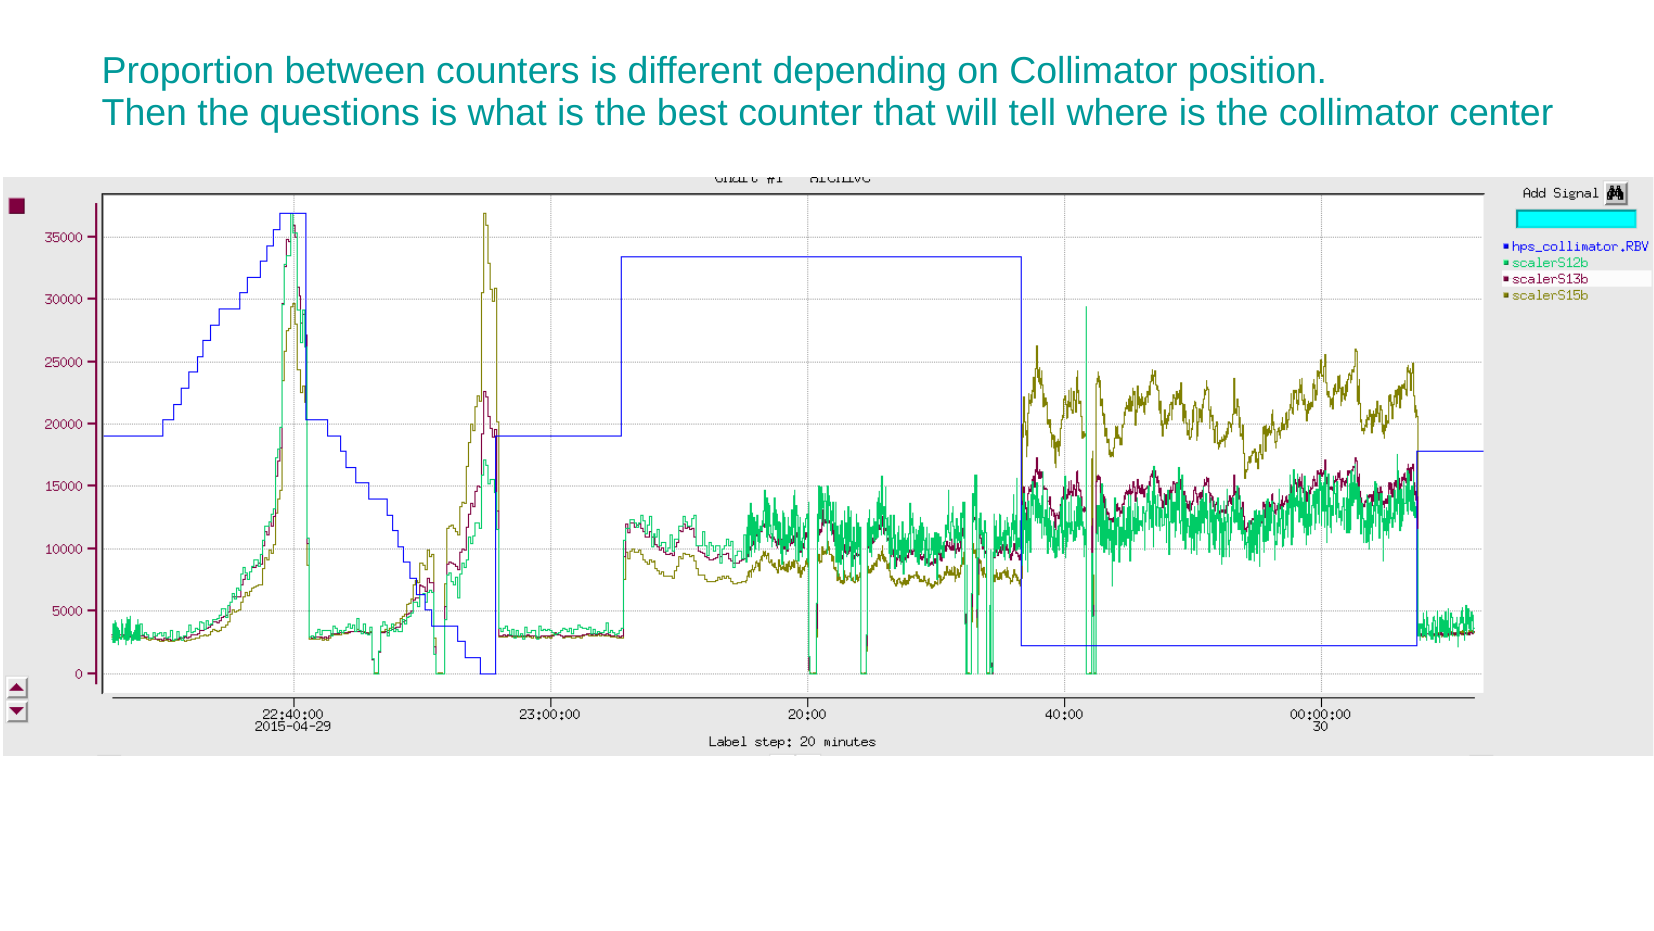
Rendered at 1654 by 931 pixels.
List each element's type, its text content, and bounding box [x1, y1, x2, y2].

text_box Proportion between counters is different depending on Collimator position. Then the questions is what is the best counter that will tell where is the collimator center [86, 41, 1569, 141]
picture [3, 177, 1654, 756]
